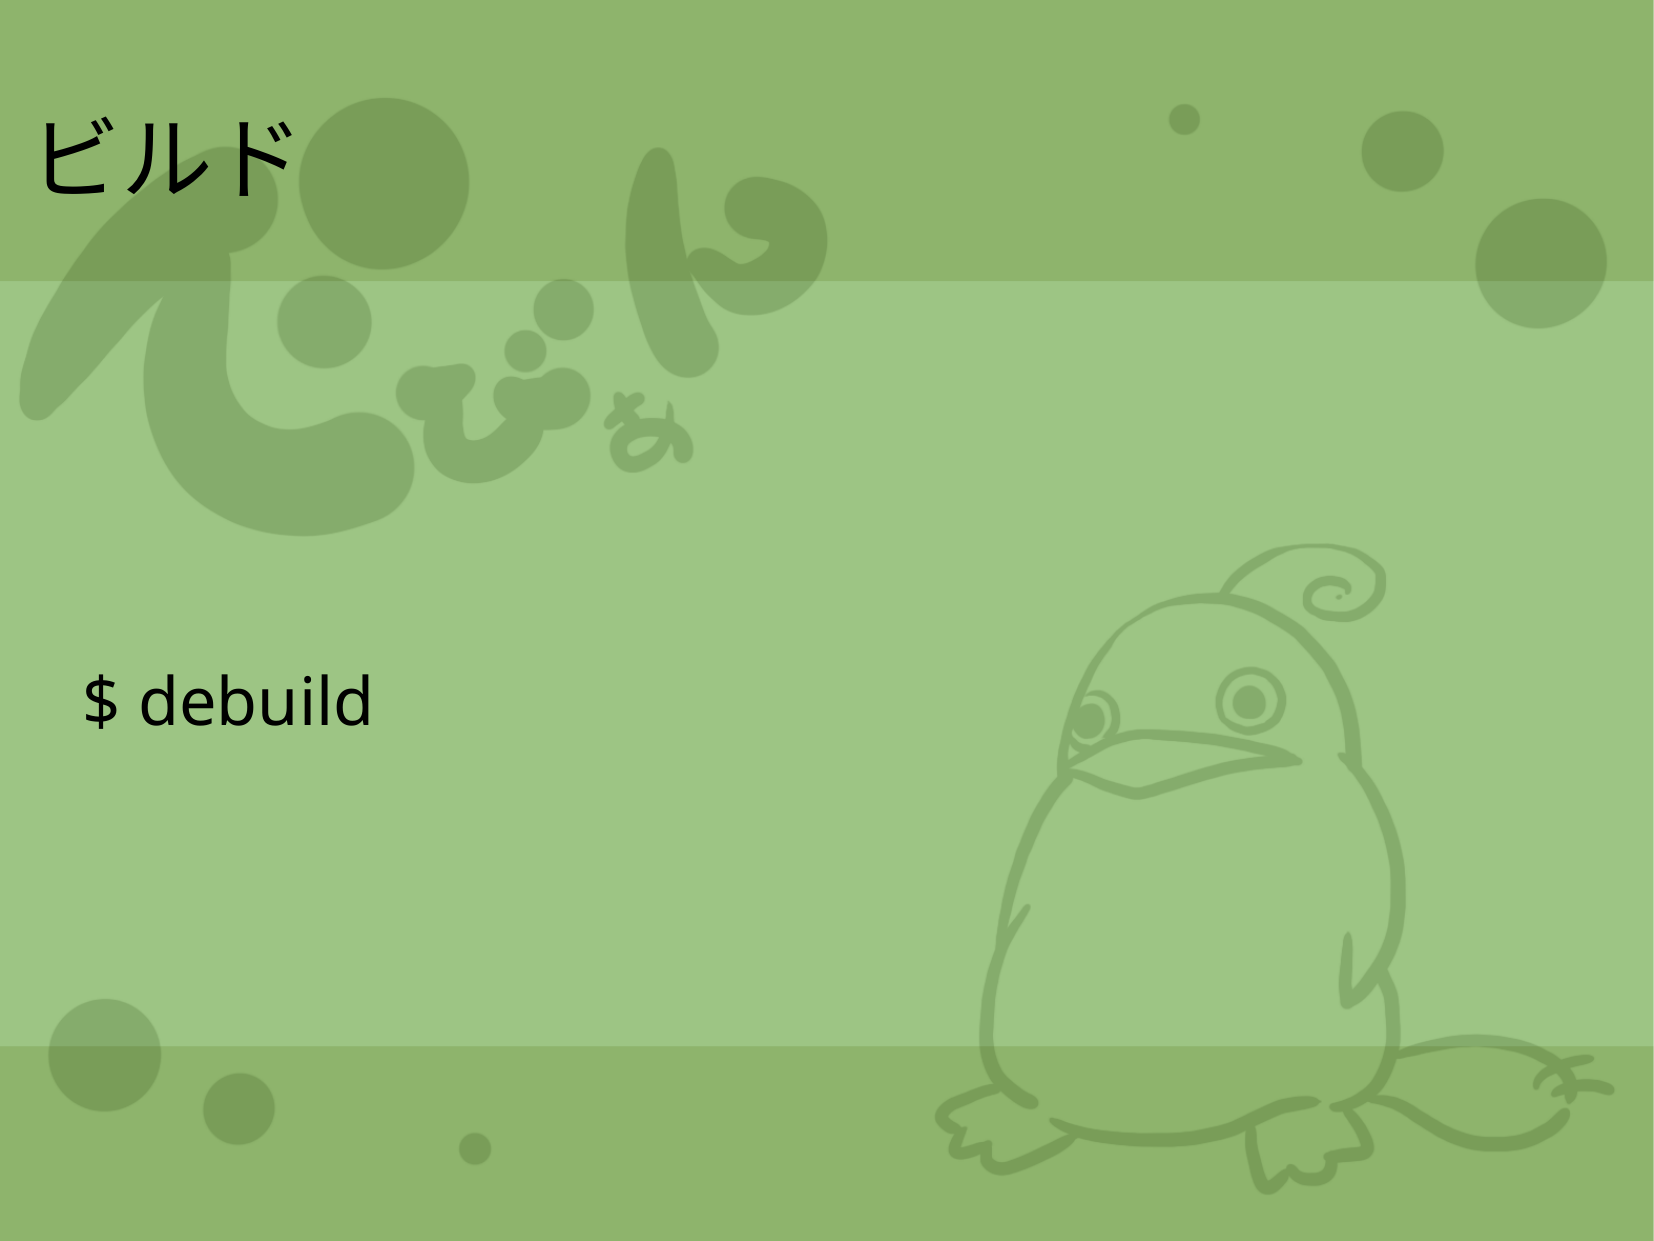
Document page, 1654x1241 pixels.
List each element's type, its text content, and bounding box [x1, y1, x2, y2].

title ビルド [29, 49, 1625, 257]
subtitle $ debuild [82, 289, 1571, 1109]
picture [0, 0, 1654, 1241]
